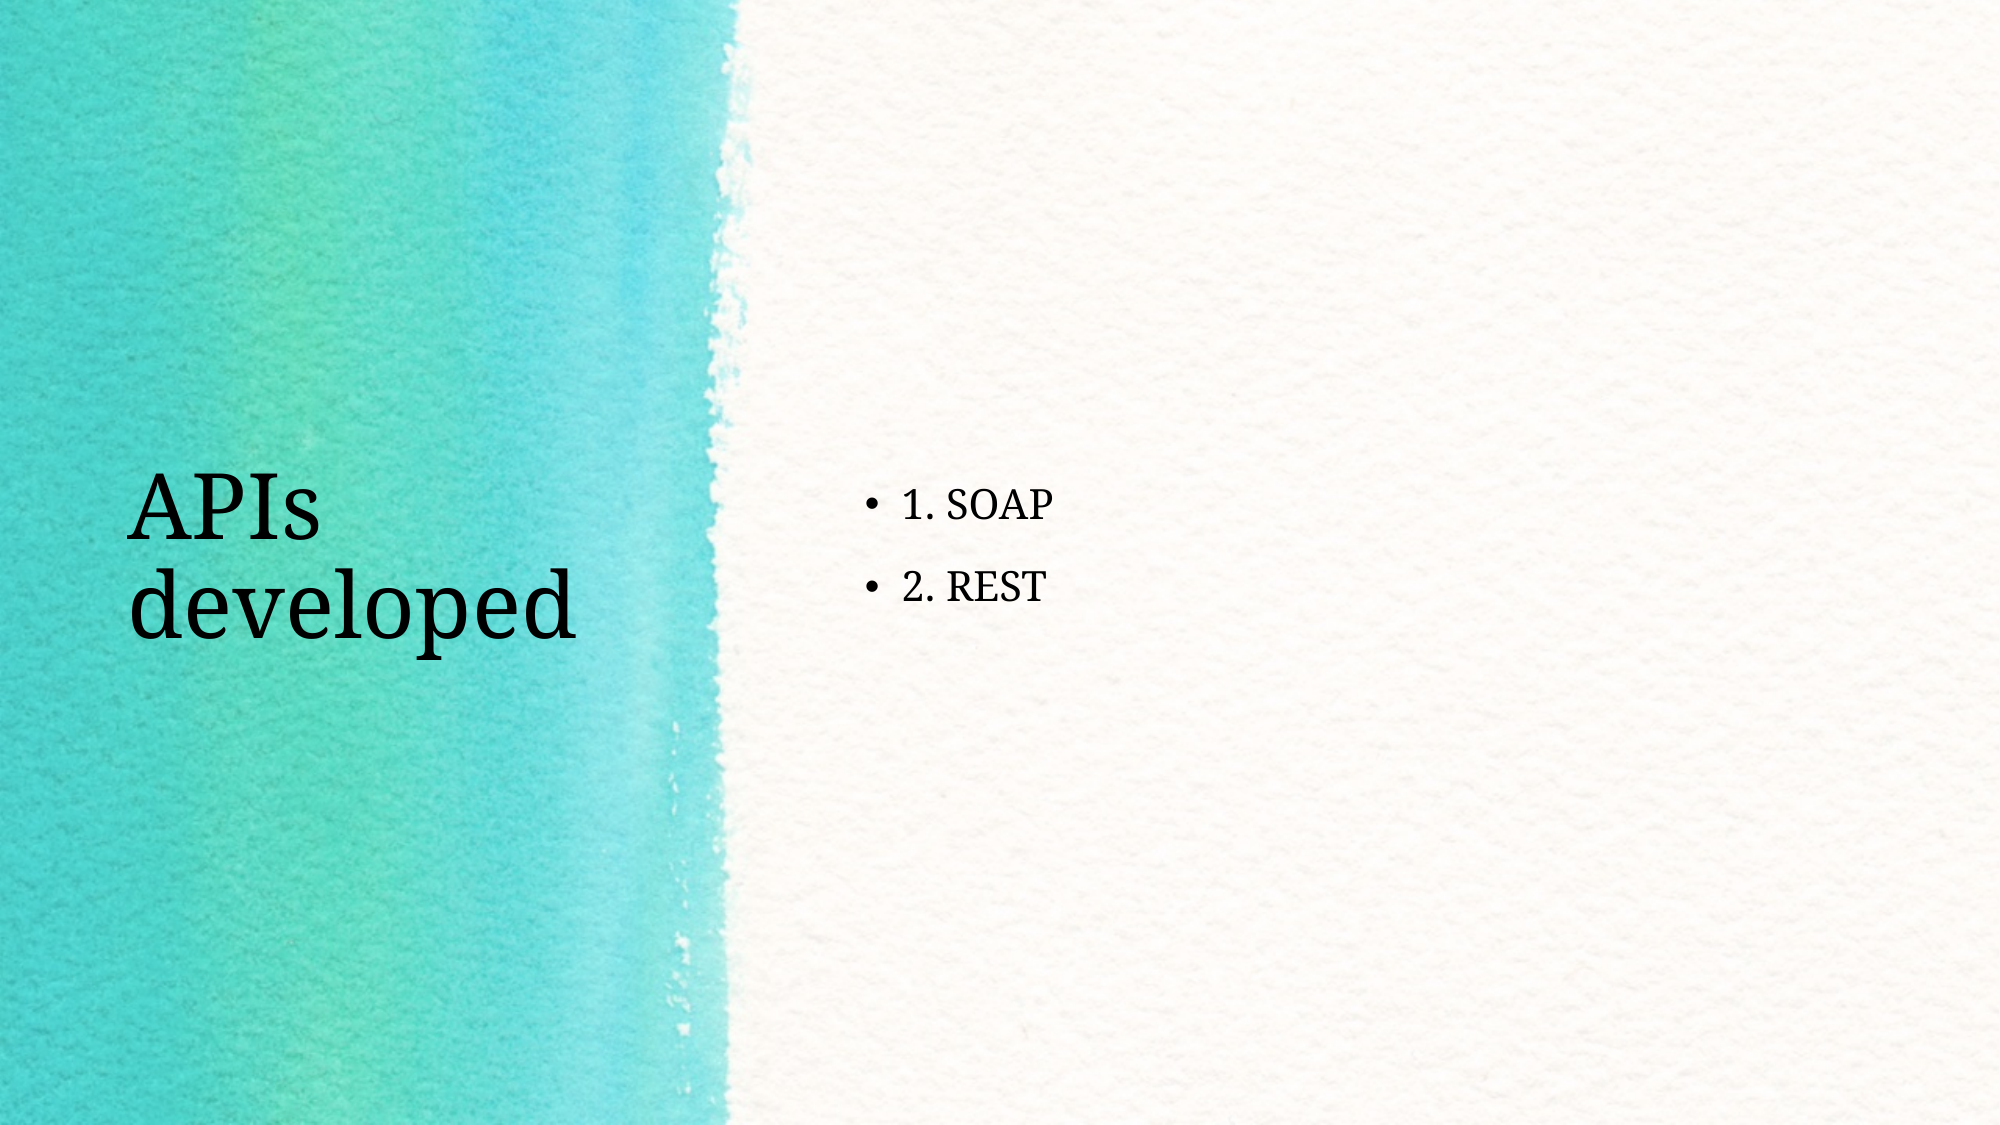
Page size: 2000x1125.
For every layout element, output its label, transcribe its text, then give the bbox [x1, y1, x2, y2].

title APIs developed [112, 350, 650, 666]
picture [0, 0, 2000, 1125]
list 1. SOAP 2. REST [849, 137, 1863, 988]
